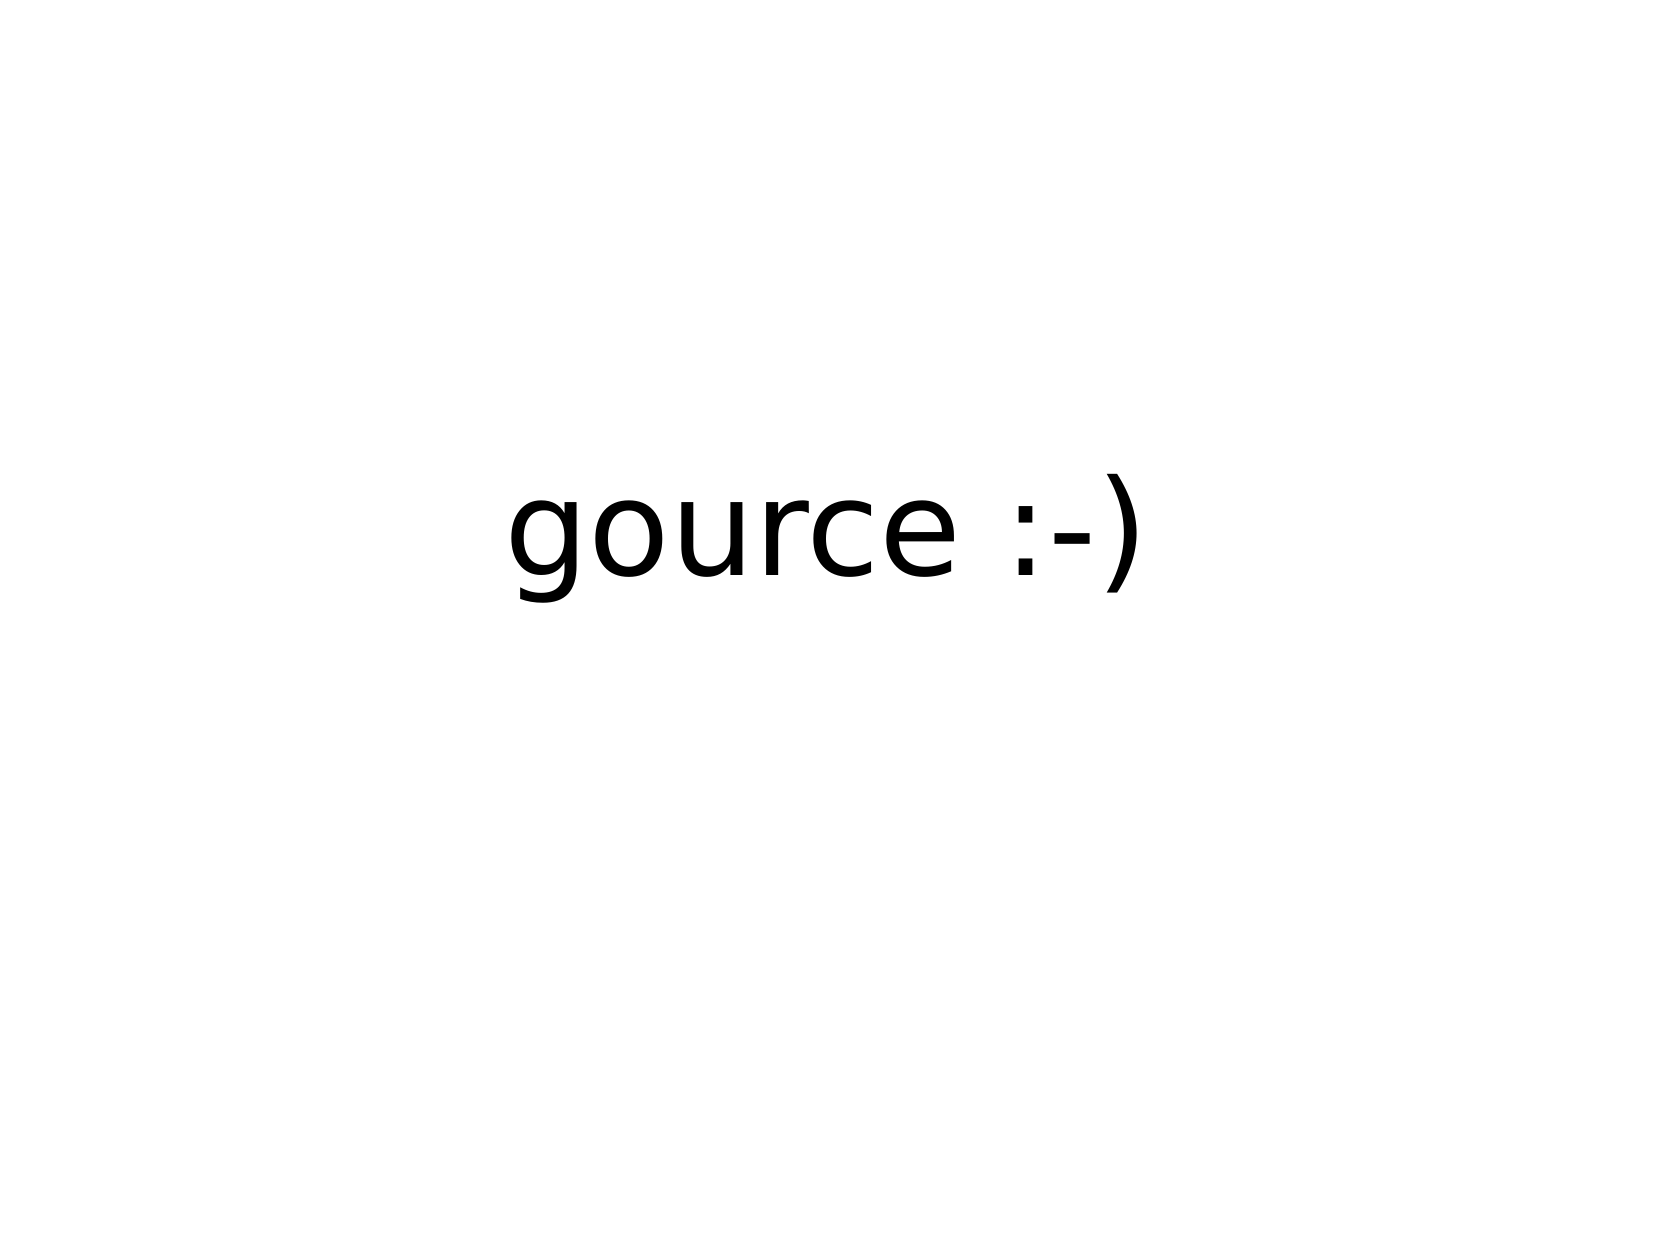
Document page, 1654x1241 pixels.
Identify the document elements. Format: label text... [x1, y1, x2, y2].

subtitle gource :-) [82, 49, 1571, 1109]
